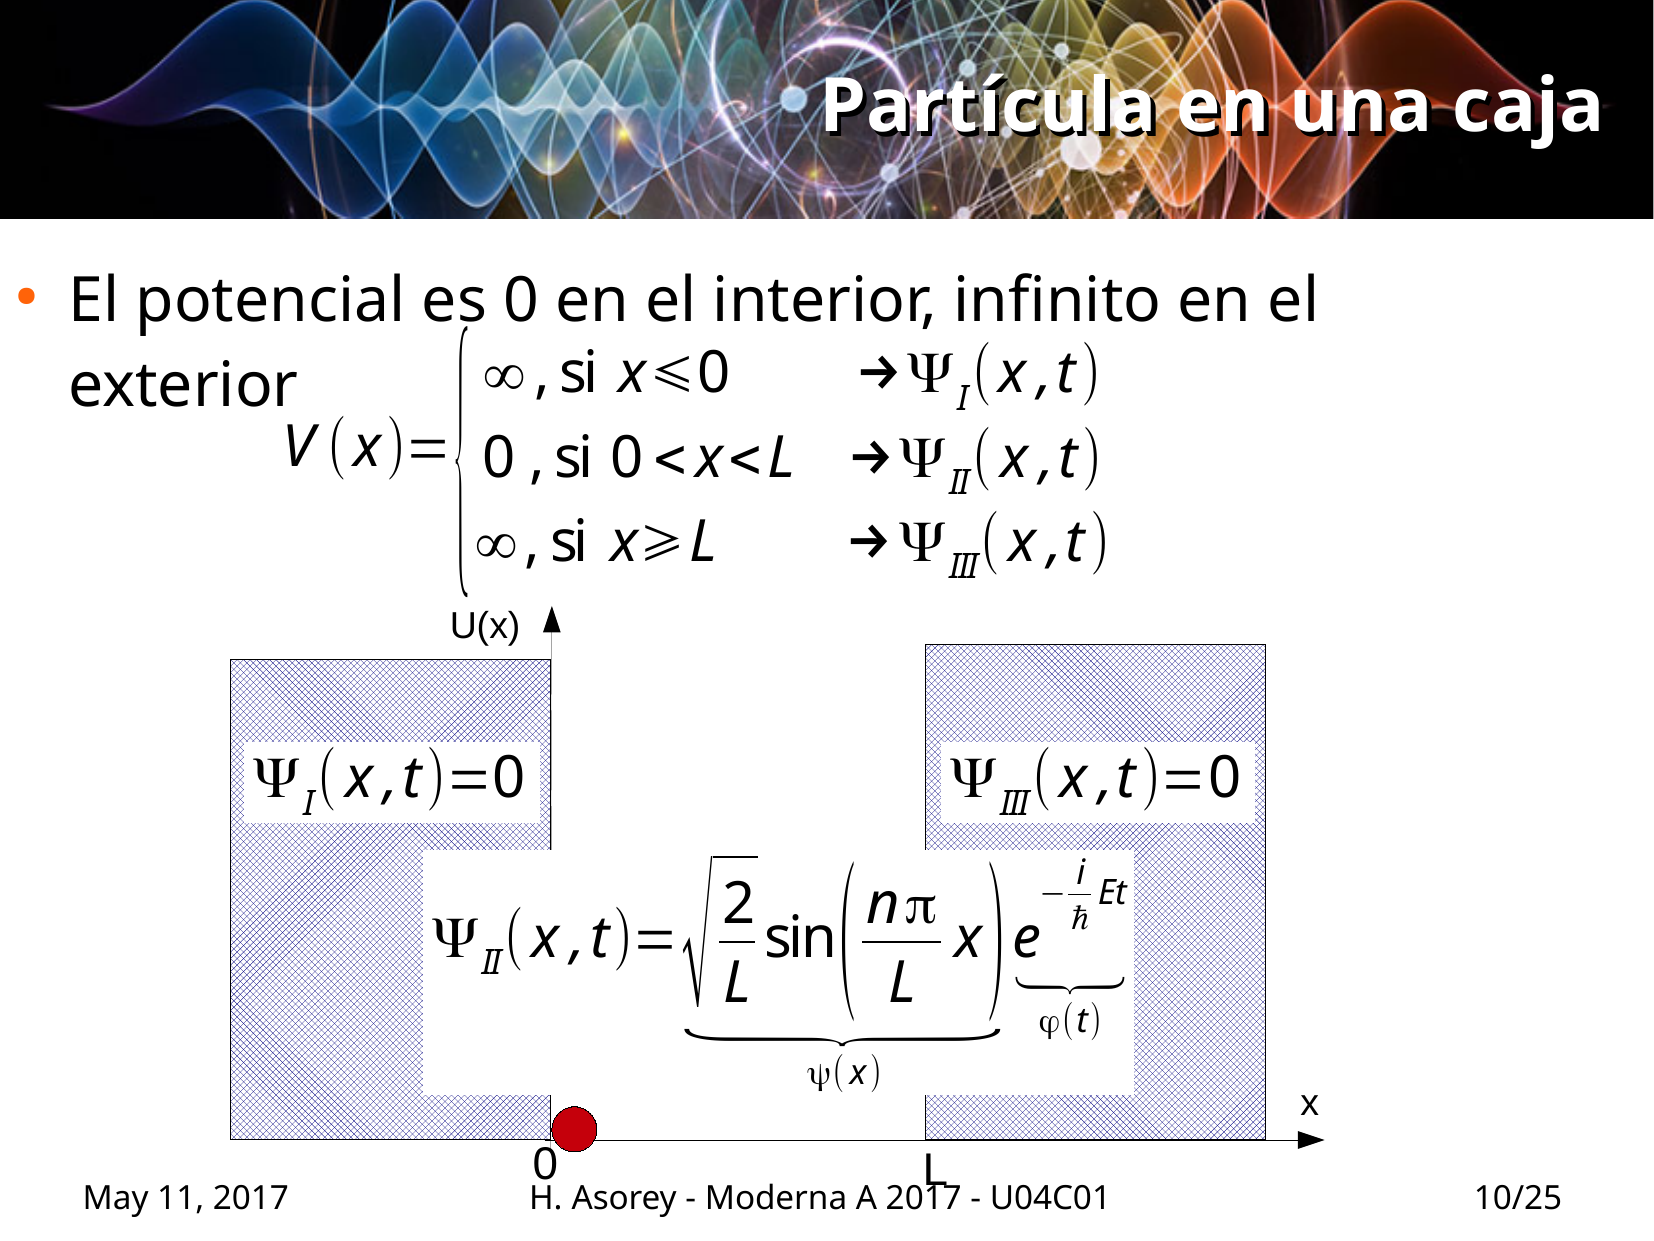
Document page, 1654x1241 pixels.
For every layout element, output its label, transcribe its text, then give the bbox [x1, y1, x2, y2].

list El potencial es 0 en el interior, infinito en el exterior [0, 255, 1558, 946]
text_box [925, 644, 1266, 1140]
picture [0, 0, 1654, 219]
text_box 0 [517, 1130, 589, 1221]
chart [275, 324, 1117, 601]
chart [941, 741, 1256, 824]
text_box [230, 659, 597, 1147]
text_box L [907, 1136, 979, 1227]
text_box U(x) [435, 601, 536, 687]
chart [244, 741, 541, 824]
text_box x [1285, 1074, 1356, 1165]
chart [422, 849, 1135, 1095]
title Partícula en una caja [45, 15, 1606, 191]
